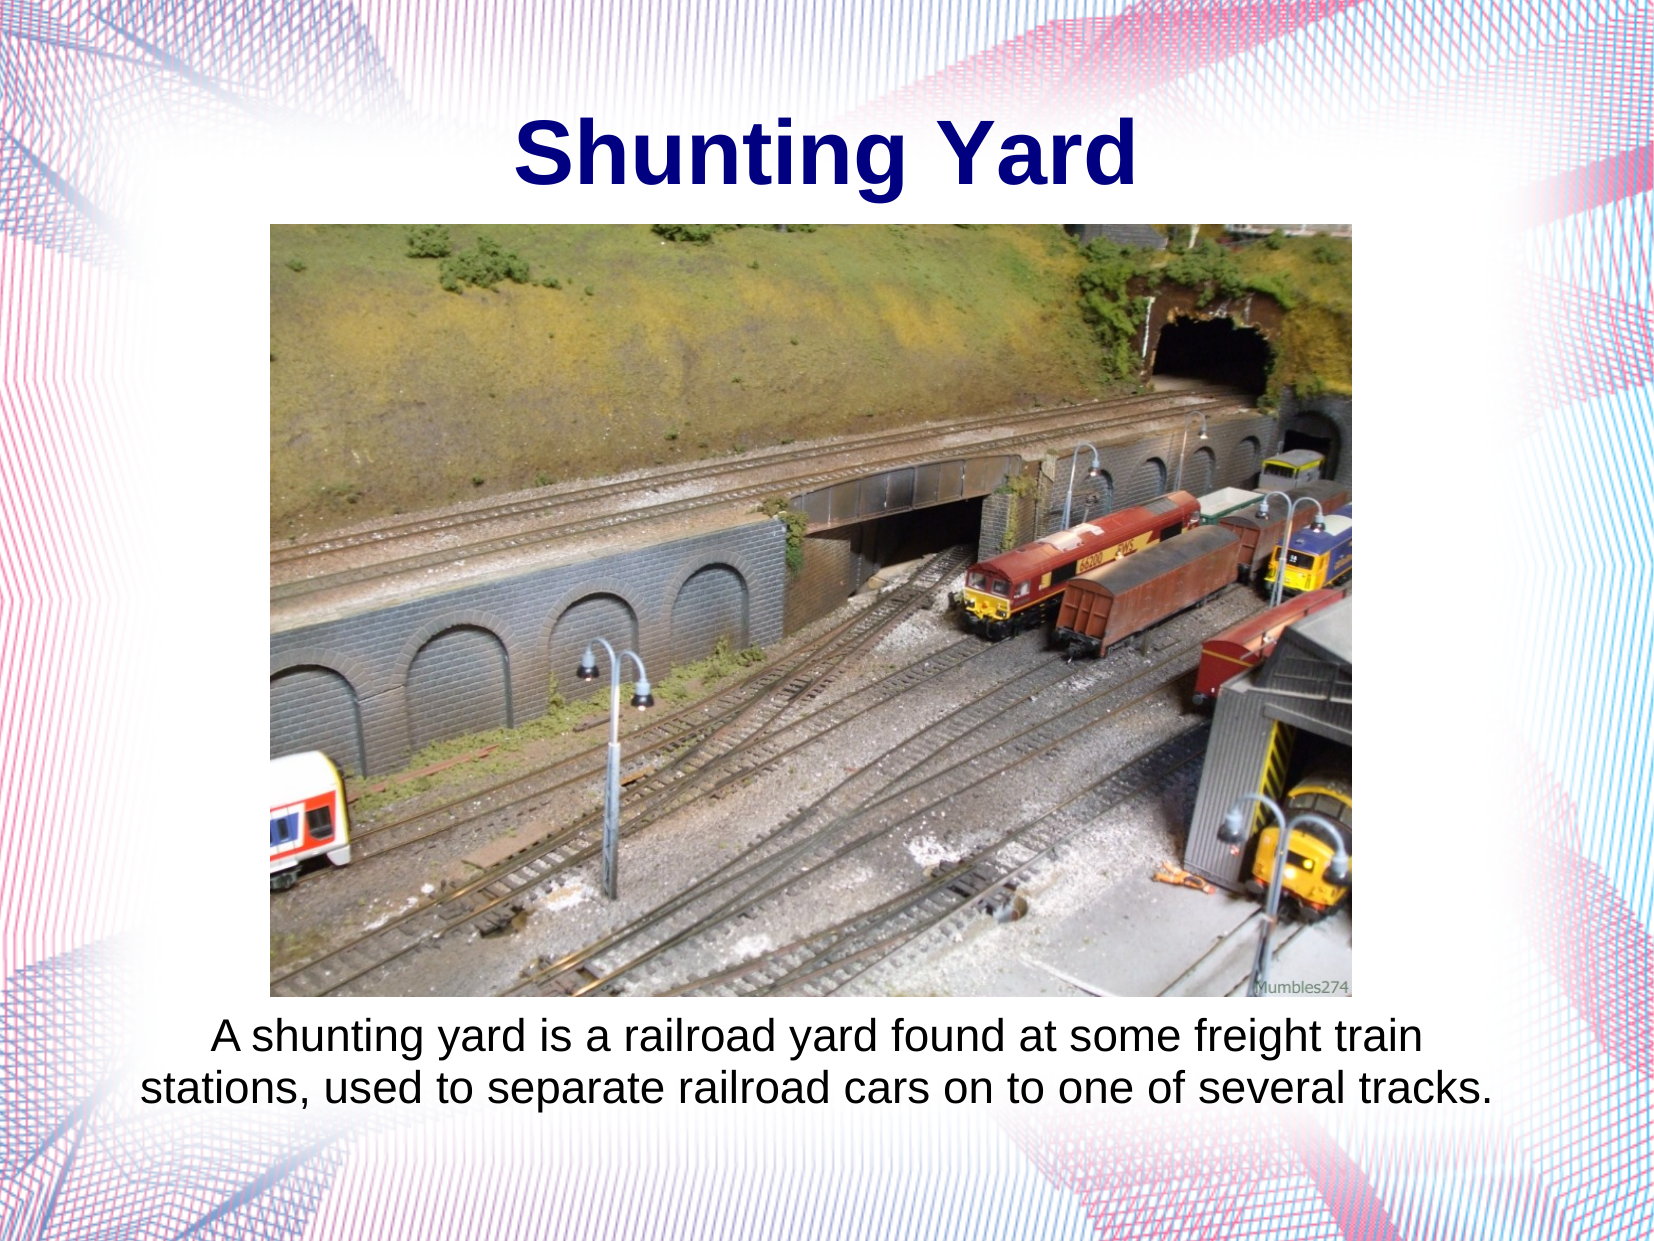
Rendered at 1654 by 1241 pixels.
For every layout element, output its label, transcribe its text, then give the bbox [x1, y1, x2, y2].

title Shunting Yard [82, 49, 1571, 257]
picture [0, 0, 1654, 1241]
text_box A shunting yard is a railroad yard found at some freight train stations, used to separate railroad cars on to one of several tracks. [105, 1002, 1531, 1121]
